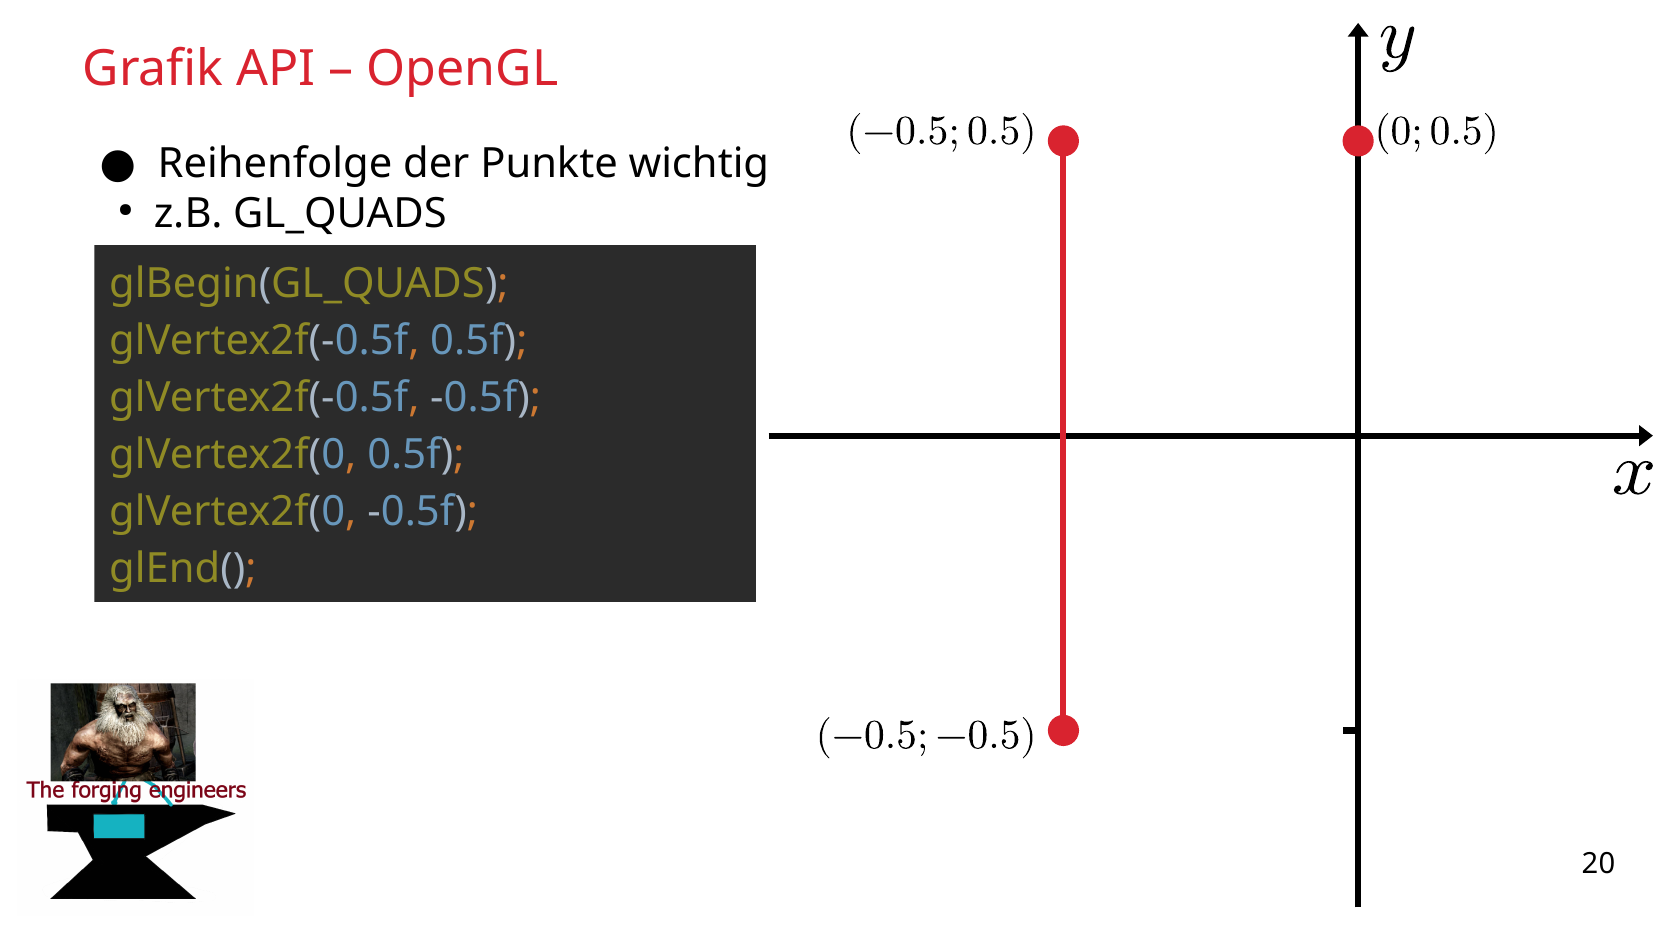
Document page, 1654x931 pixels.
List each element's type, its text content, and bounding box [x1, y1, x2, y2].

picture [17, 679, 254, 916]
text_box Reihenfolge der Punkte wichtig z.B. GL_QUADS [82, 135, 767, 284]
title Grafik API – OpenGL [82, 37, 767, 95]
picture [767, 22, 1654, 909]
text_box glBegin(GL_QUADS); glVertex2f(-0.5f, 0.5f); glVertex2f(-0.5f, -0.5f); glVertex2f(0, 0.5f); glVertex2f(0, -0.5f); glEnd(); [94, 245, 756, 544]
